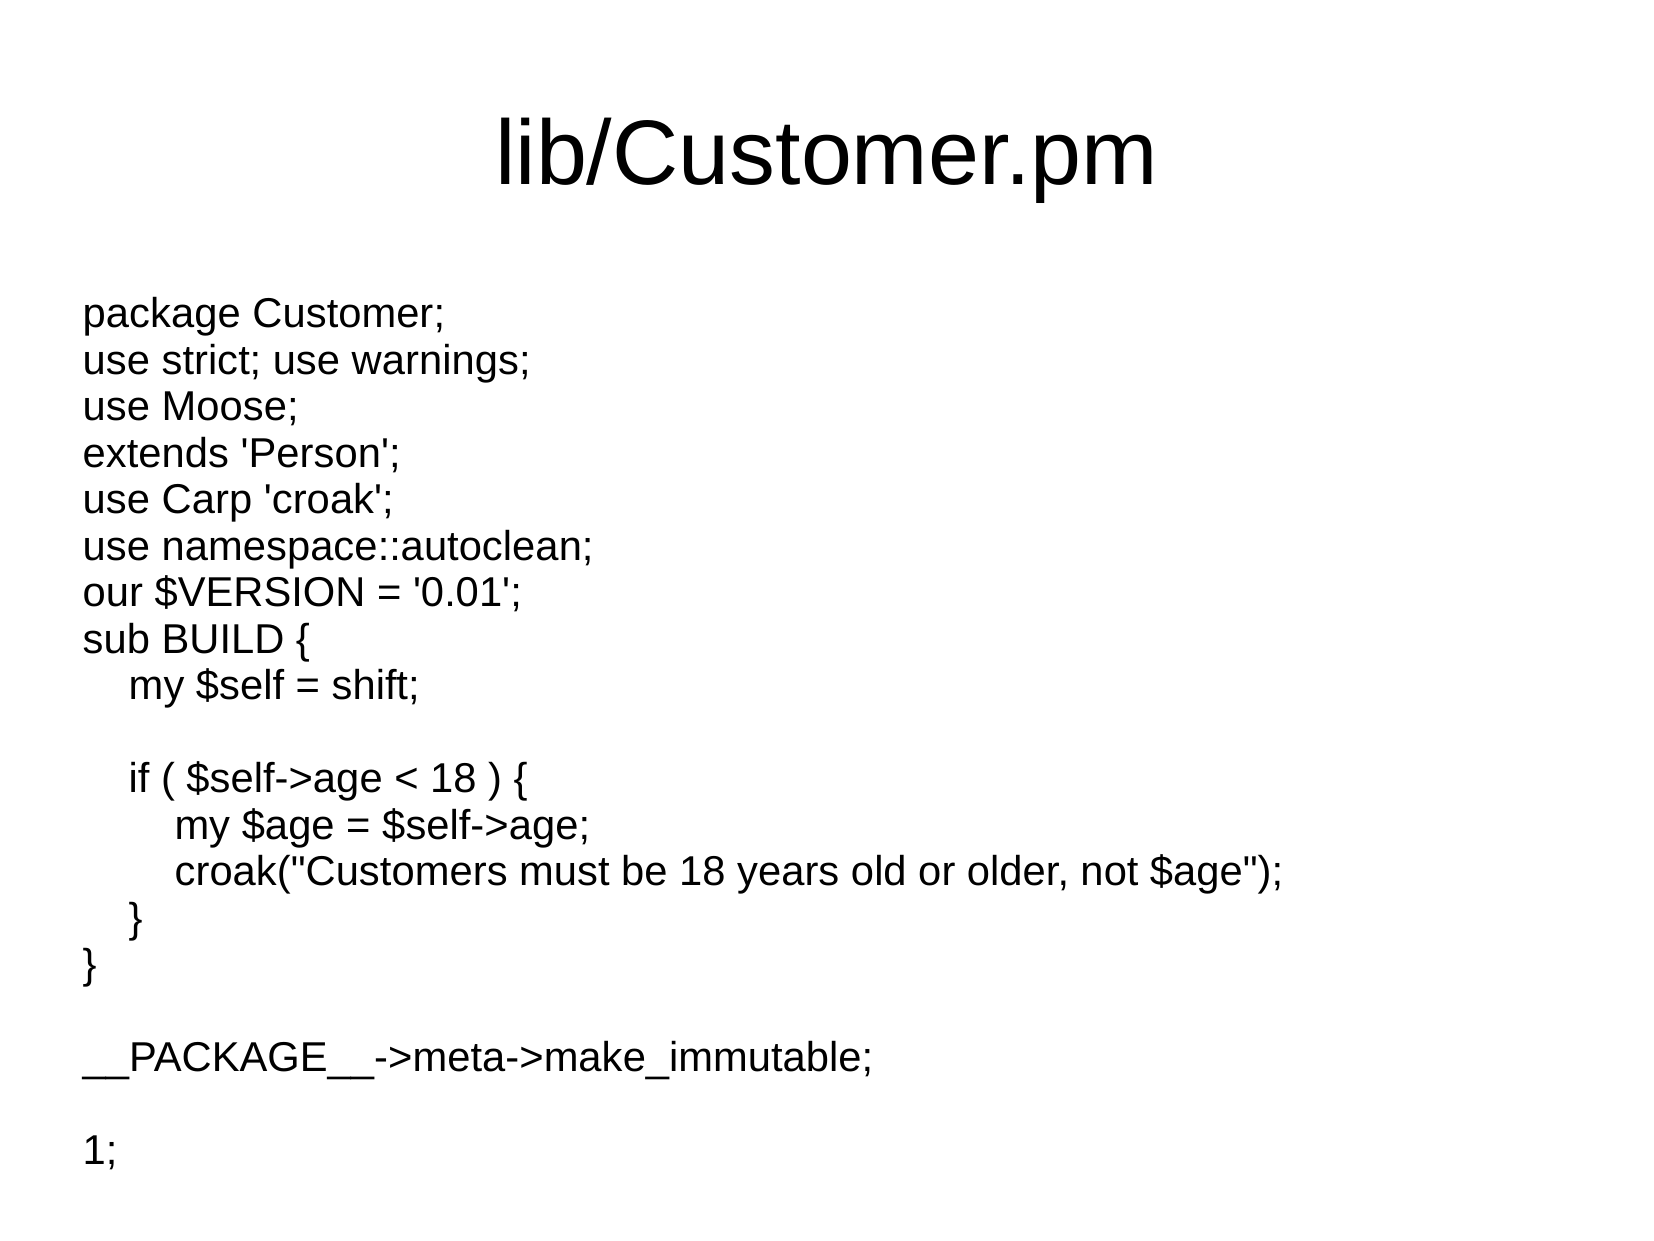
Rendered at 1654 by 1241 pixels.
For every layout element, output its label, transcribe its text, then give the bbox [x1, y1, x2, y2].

title lib/Customer.pm [82, 49, 1571, 257]
subtitle package Customer; use strict; use warnings; use Moose; extends 'Person'; use Carp 'croak'; use namespace::autoclean; our $VERSION = '0.01'; sub BUILD { my $self = shift; if ( $self->age < 18 ) { my $age = $self->age; croak("Customers must be 18 years old or older, not $age"); } } __PACKAGE__->meta->make_immutable; 1; [82, 290, 1571, 1231]
